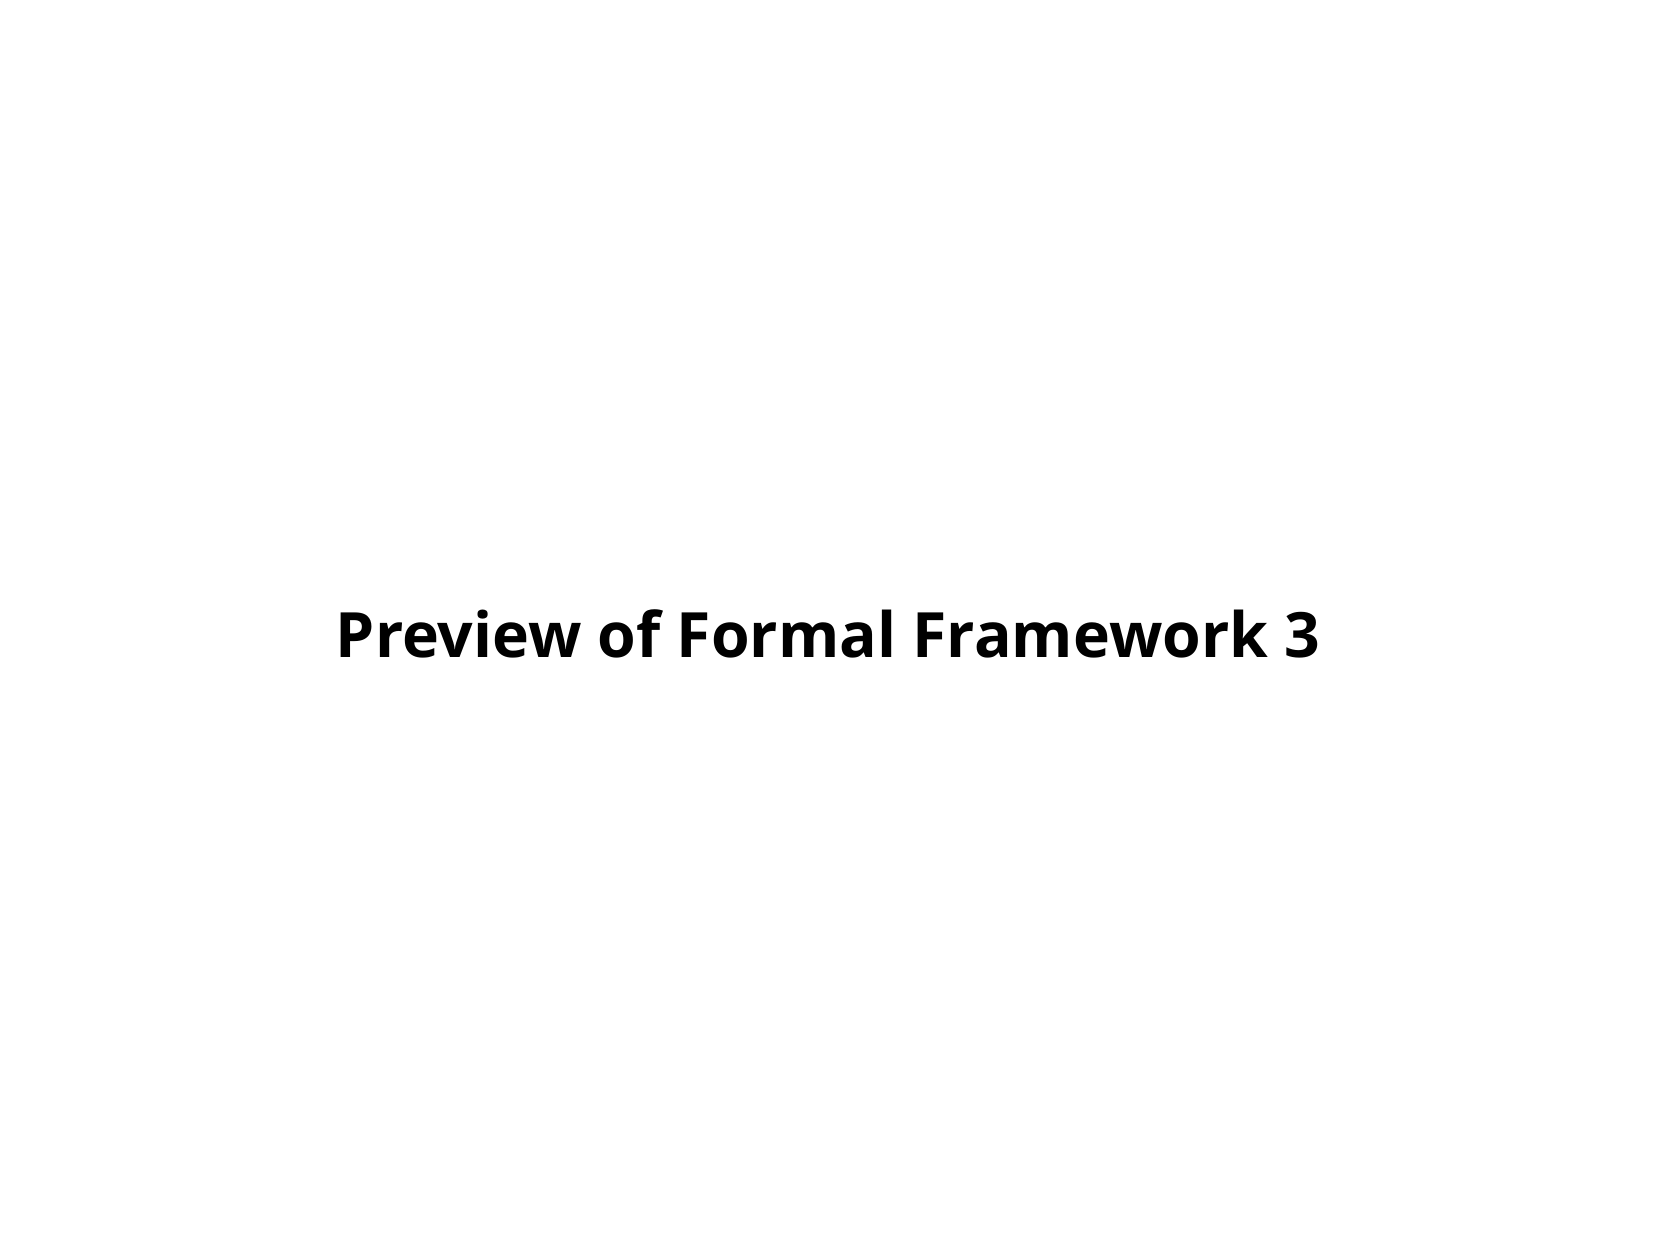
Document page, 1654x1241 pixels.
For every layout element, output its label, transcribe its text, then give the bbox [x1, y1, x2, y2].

title Preview of Formal Framework 3 [3, 592, 1654, 676]
